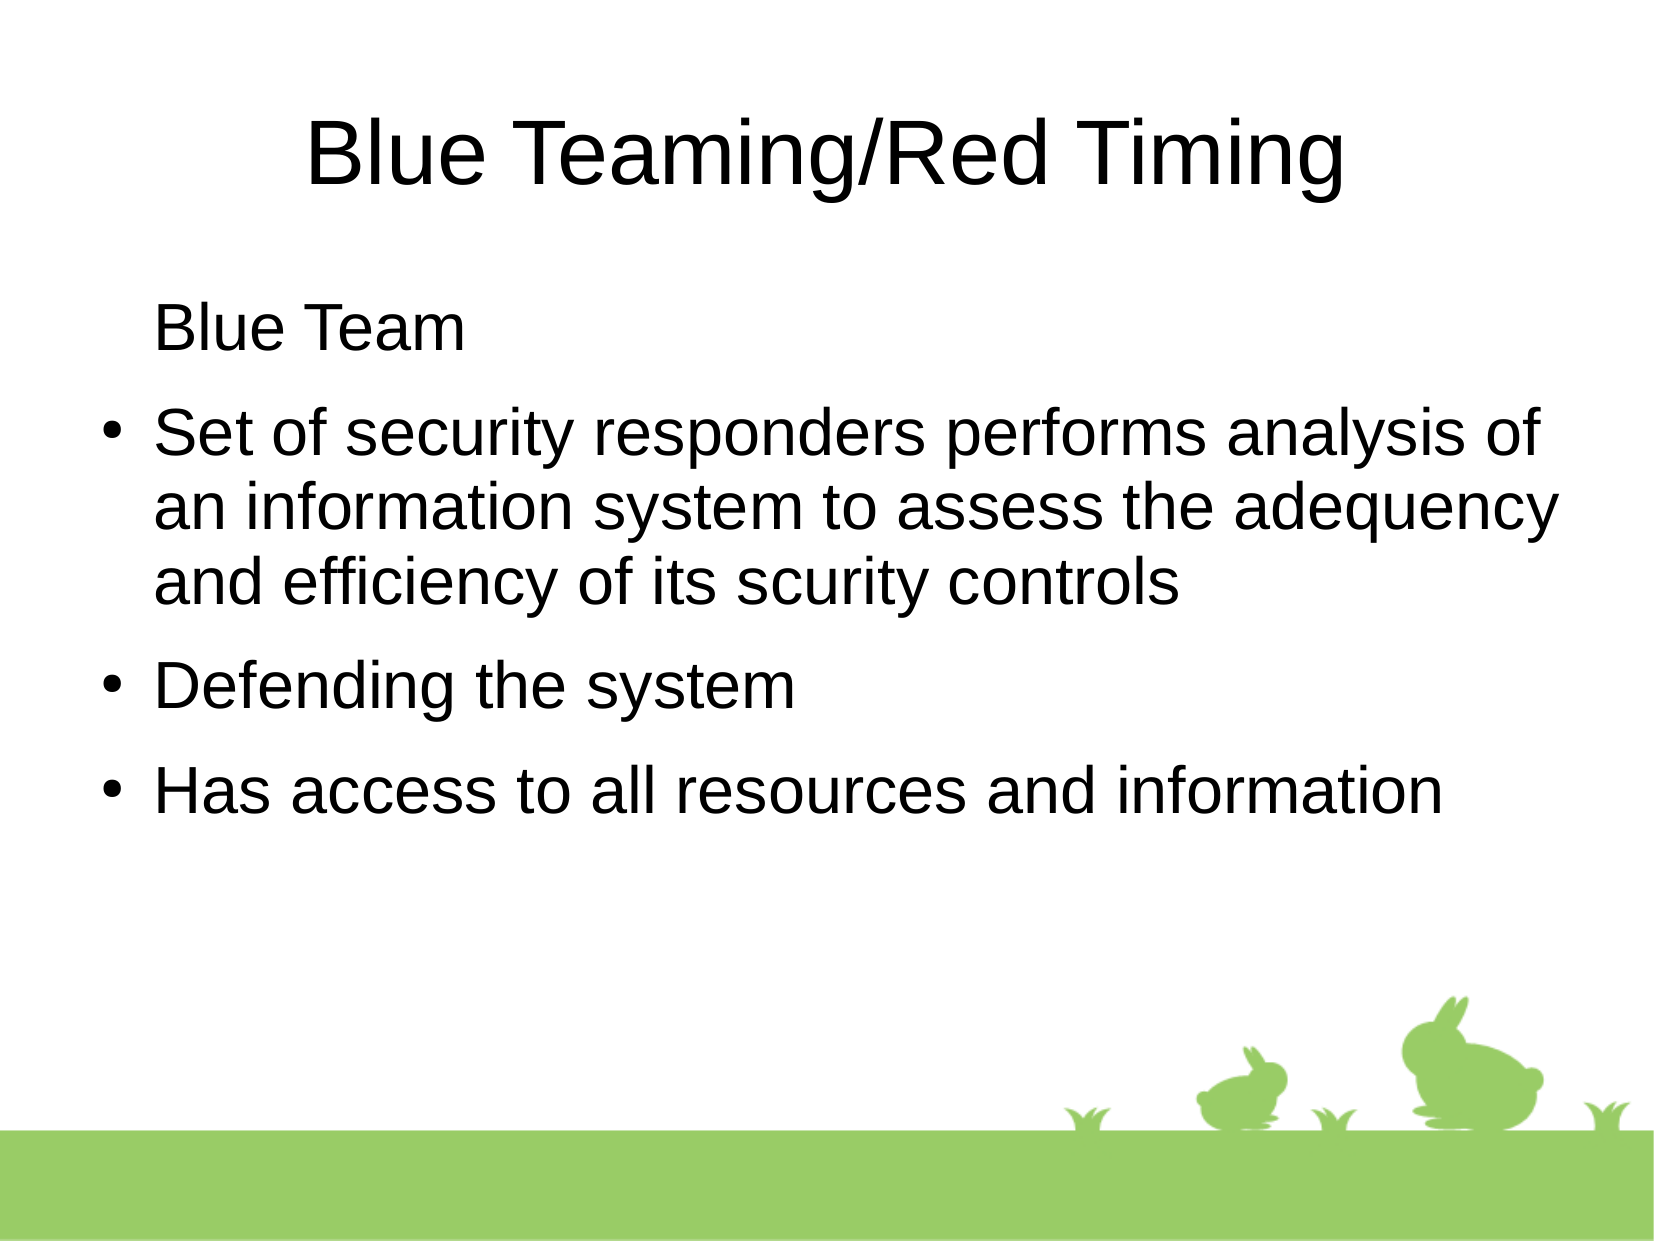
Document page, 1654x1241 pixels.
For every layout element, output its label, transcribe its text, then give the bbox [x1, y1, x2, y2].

list Blue Team Set of security responders performs analysis of an information system to assess the adequency and efficiency of its scurity controls Defending the system Has access to all resources and information [82, 290, 1571, 1010]
title Blue Teaming/Red Timing [82, 49, 1571, 257]
picture [0, 0, 1654, 1241]
